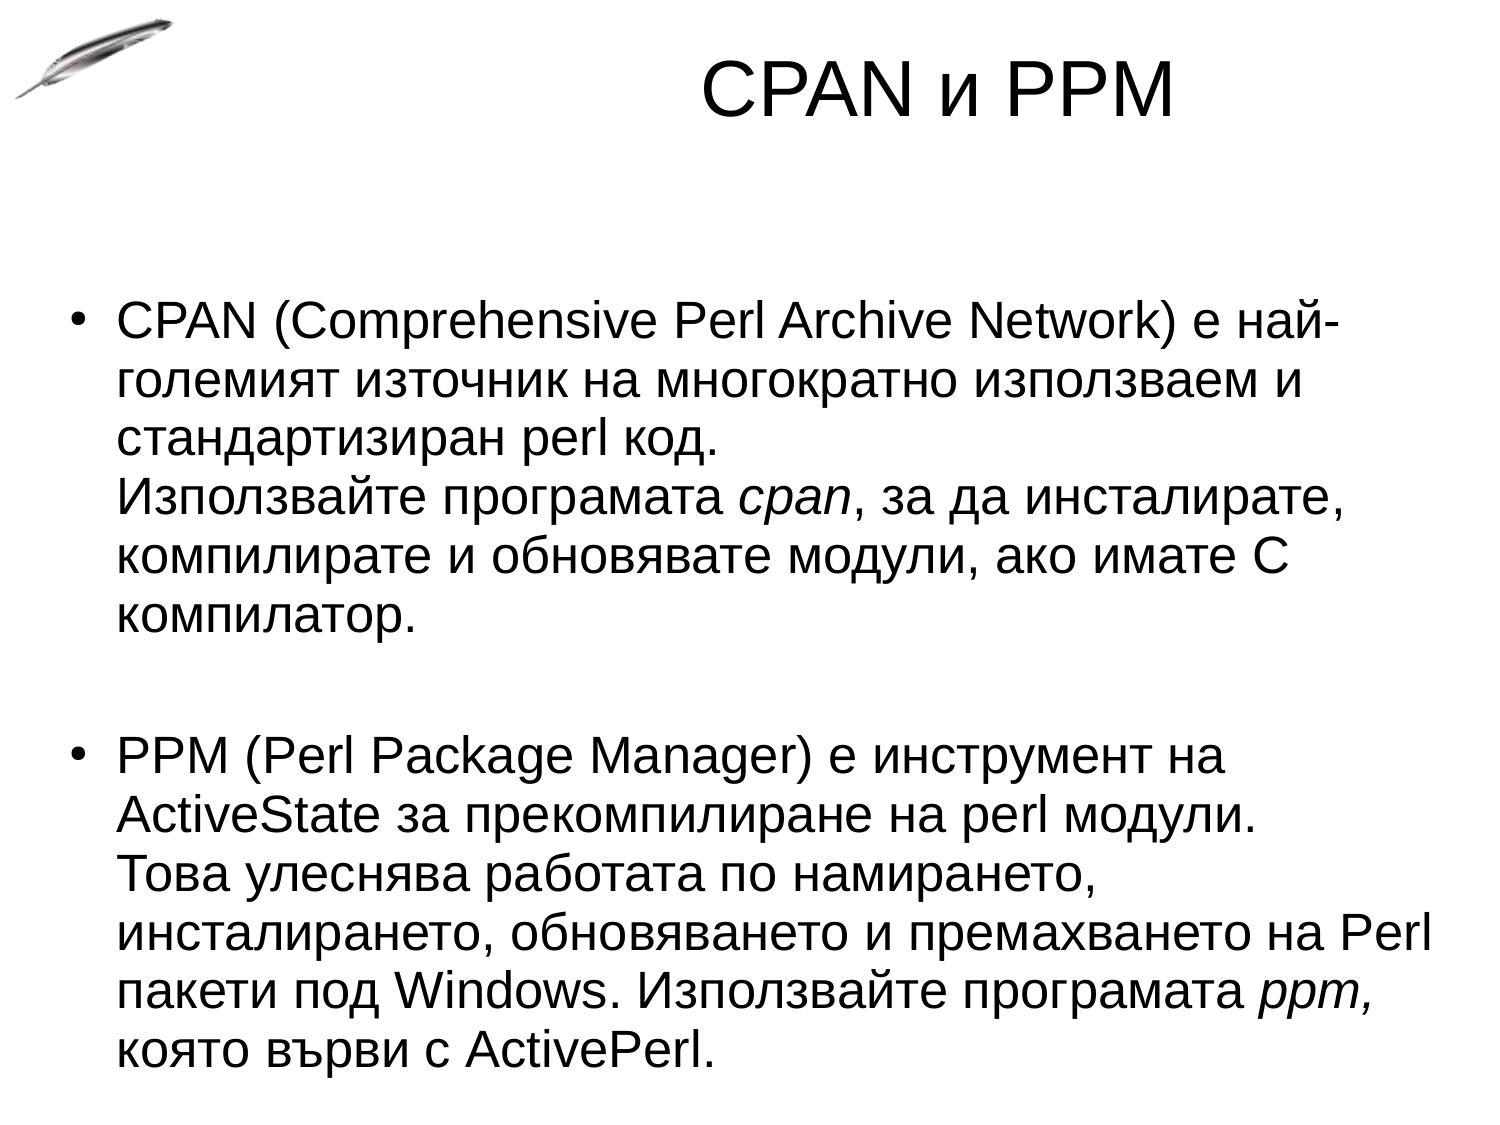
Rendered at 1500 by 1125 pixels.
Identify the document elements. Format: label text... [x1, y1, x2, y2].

title CPAN и PPM [419, 0, 1459, 179]
list CPAN (Comprehensive Perl Archive Network) е най-големият източник на многократно използваем и стандартизиран perl код. Използвайте програмата cpan, за да инсталирате, компилирате и обновявате модули, ако имате C компилатор. PPM (Perl Package Manager) е инструмент на ActiveState за прекомпилиране на perl модули. Това улеснява работата по намирането, инсталирането, обновяването и премахването на Perl пакети под Windows. Използвайте програмата ppm, която върви с ActivePerl. [53, 207, 1447, 1084]
picture [11, 17, 179, 101]
